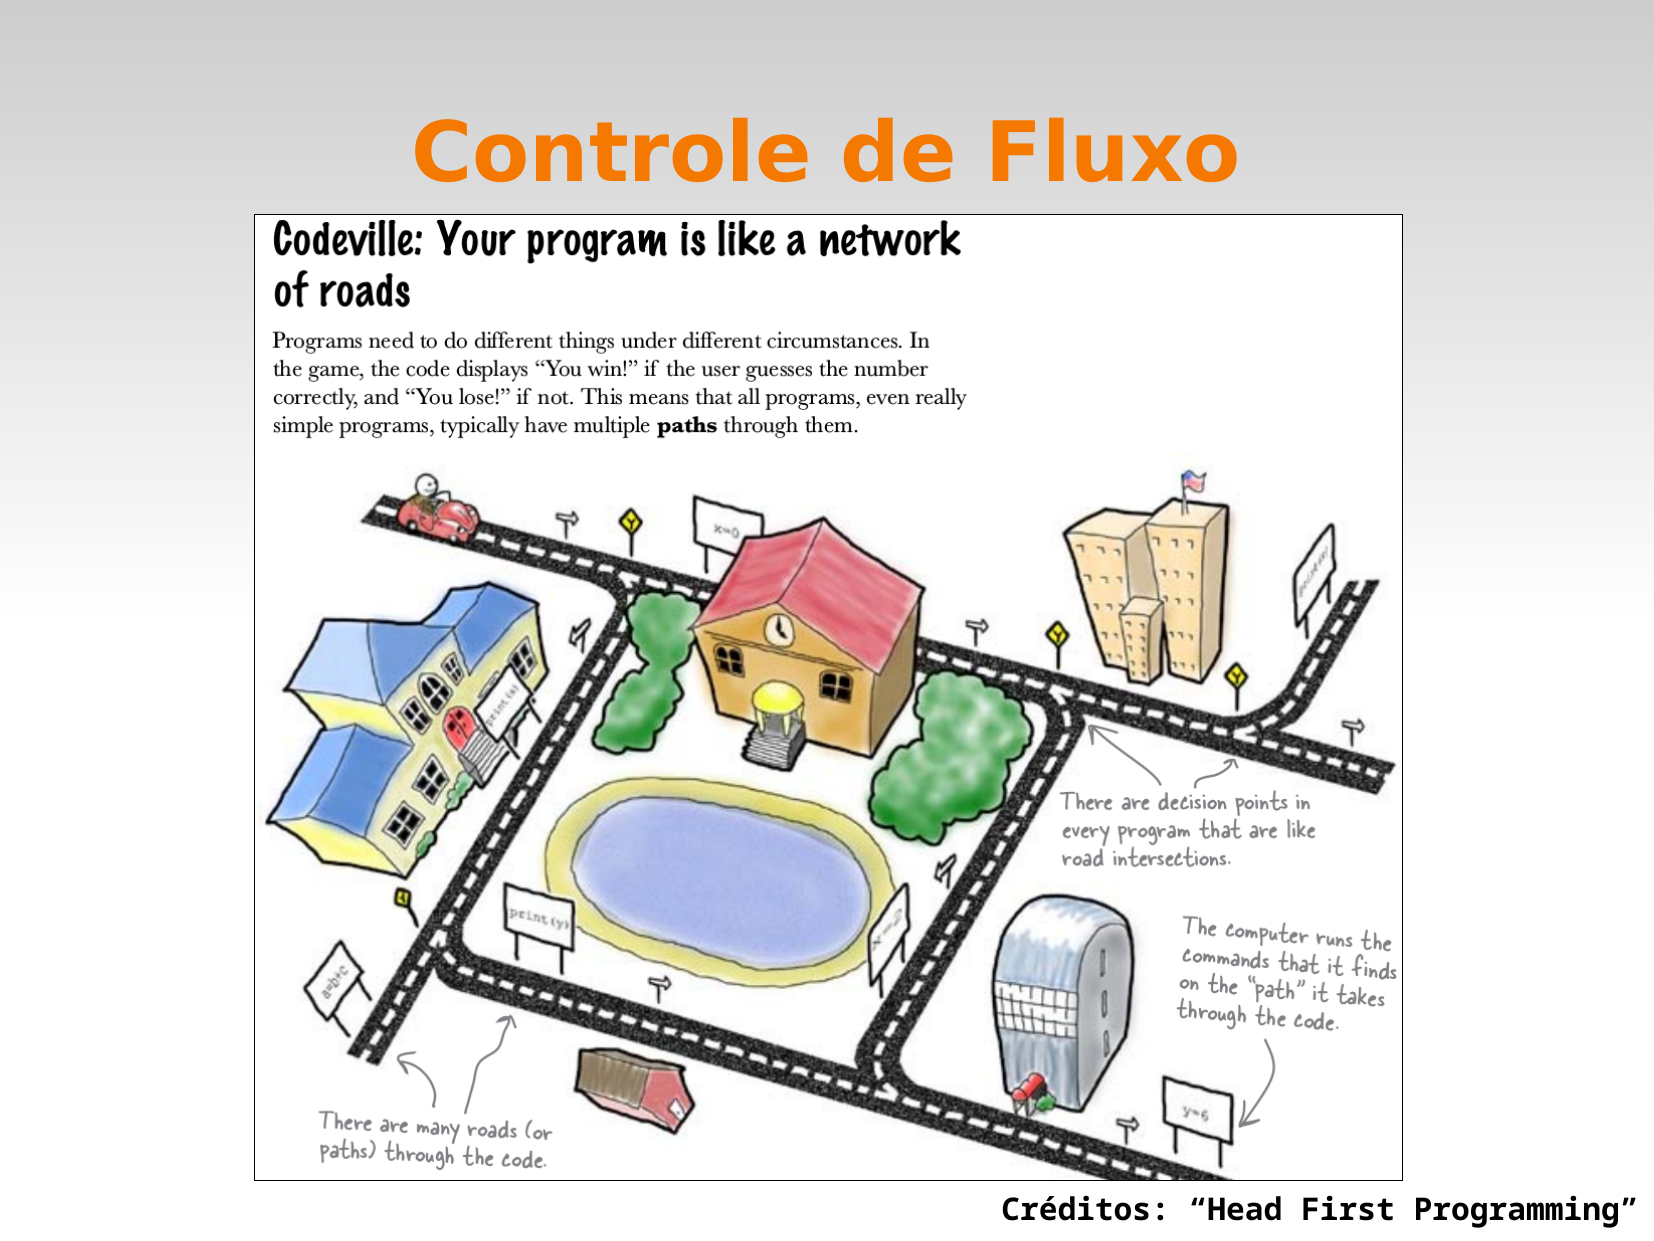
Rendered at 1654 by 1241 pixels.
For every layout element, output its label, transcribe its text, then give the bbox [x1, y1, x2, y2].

picture [254, 214, 1403, 1181]
title Controle de Fluxo [82, 49, 1571, 257]
text_box Créditos: “Head First Programming” [986, 1179, 1654, 1241]
